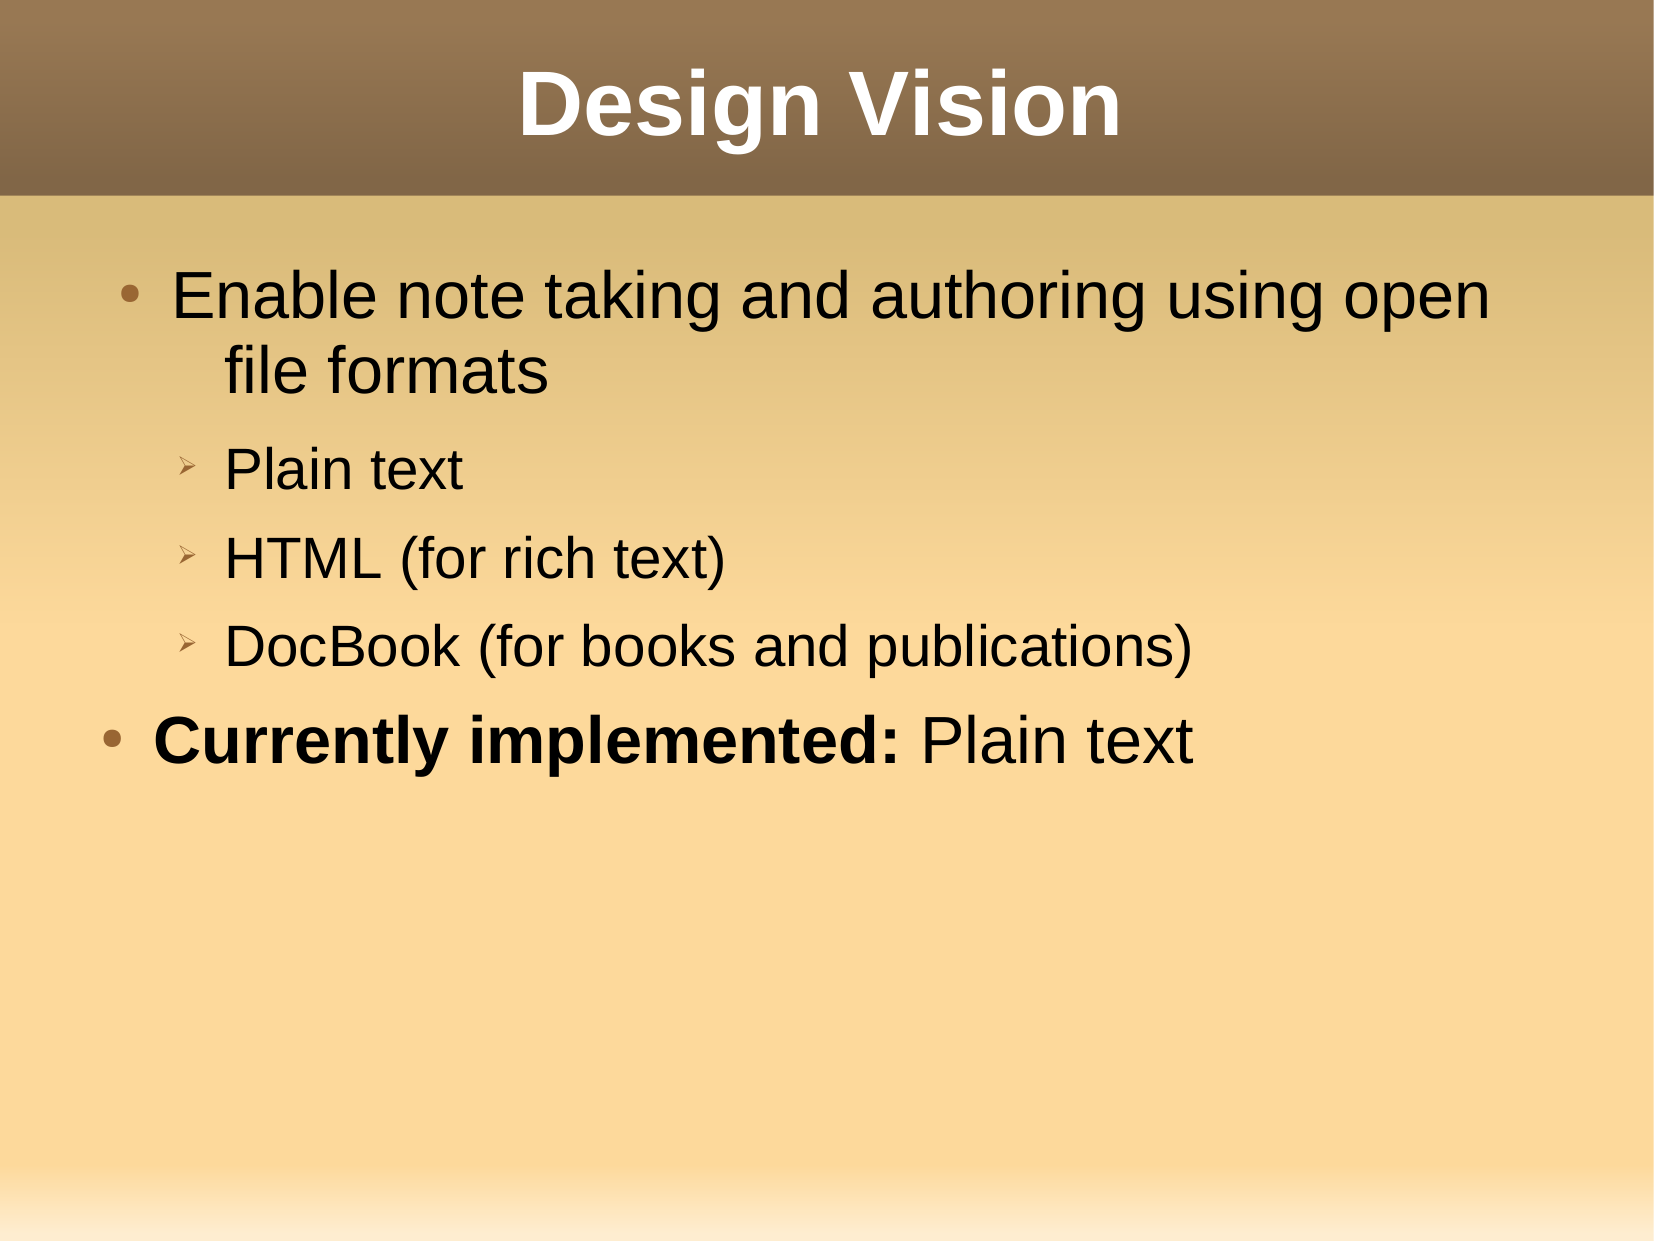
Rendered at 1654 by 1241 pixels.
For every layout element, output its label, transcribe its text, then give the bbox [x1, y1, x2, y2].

picture [0, 0, 1654, 1241]
title Design Vision [76, 0, 1565, 208]
list Enable note taking and authoring using open file formats Plain text HTML (for rich text) DocBook (for books and publications) Currently implemented: Plain text [82, 257, 1571, 1077]
